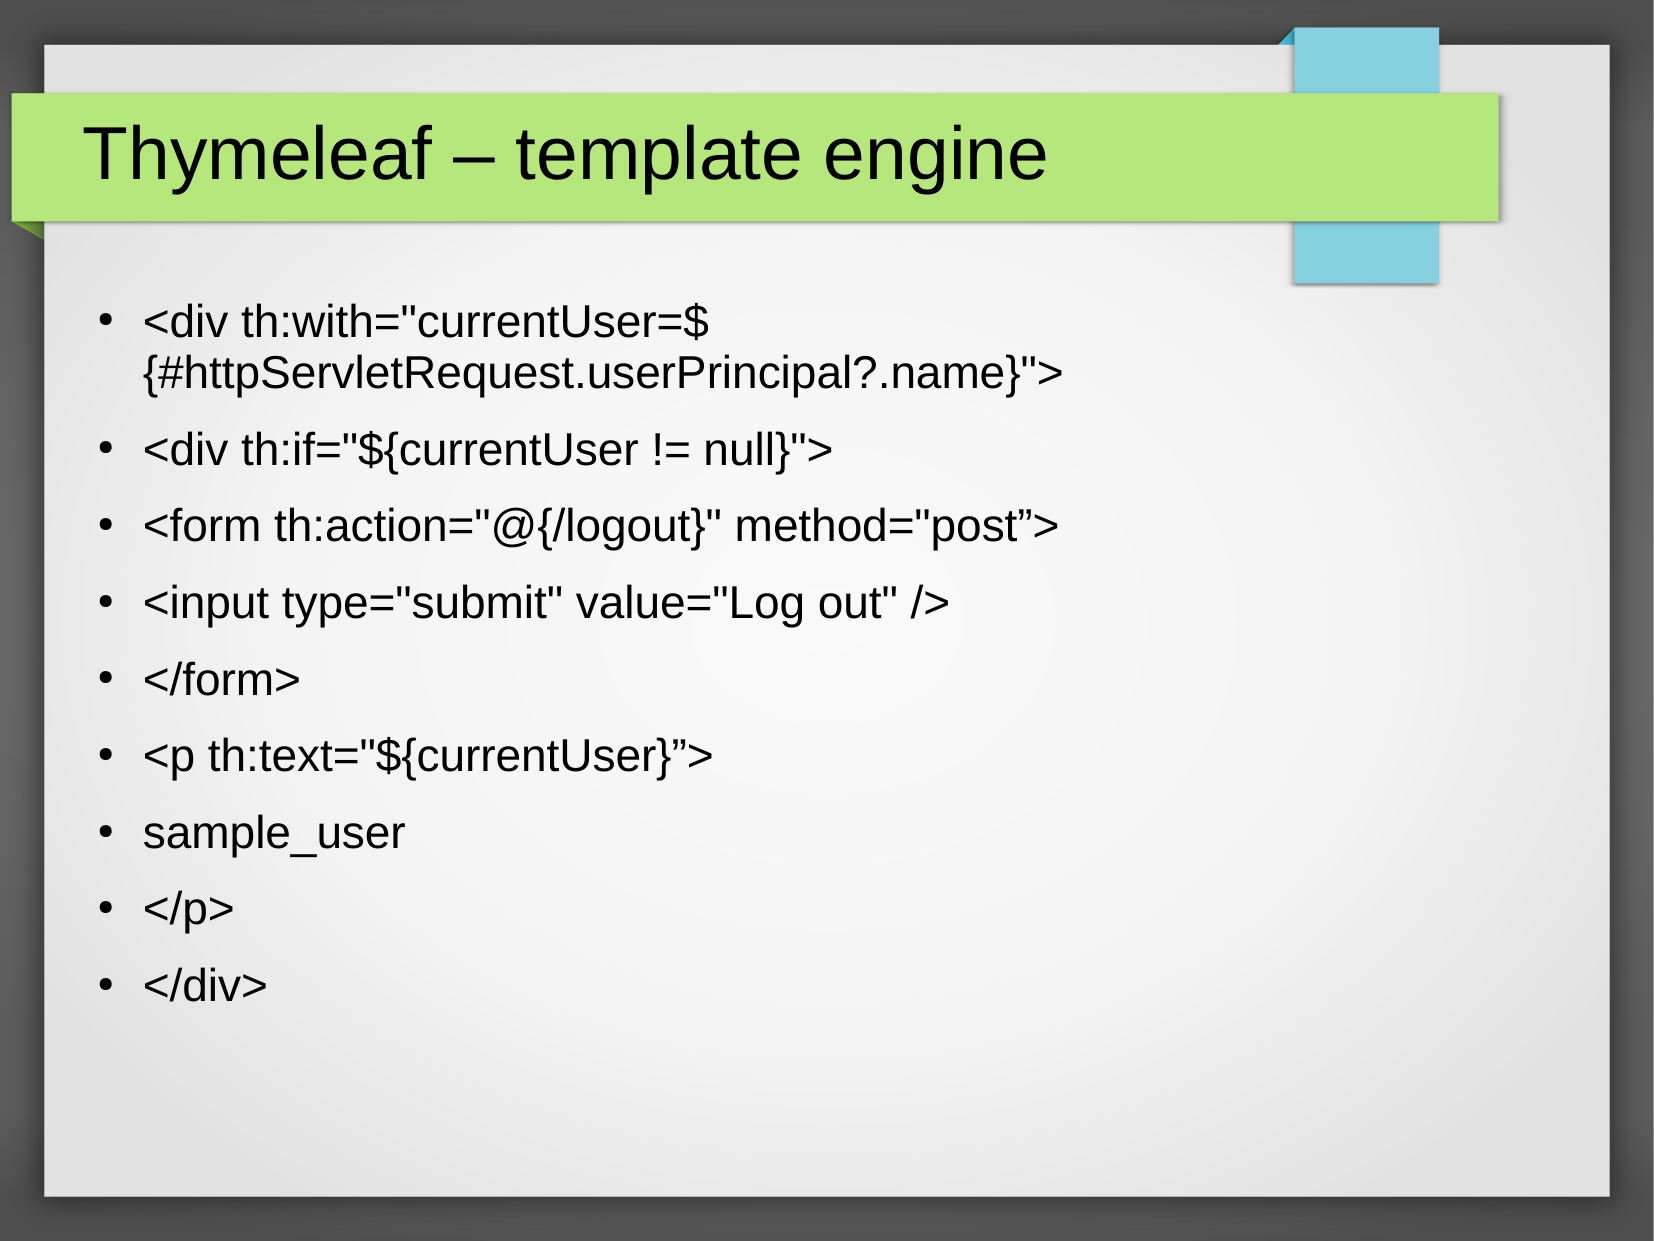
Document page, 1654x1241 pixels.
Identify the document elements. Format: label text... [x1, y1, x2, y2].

list <div th:with="currentUser=${#httpServletRequest.userPrincipal?.name}"> <div th:if="${currentUser != null}"> <form th:action="@{/logout}" method="post”> <input type="submit" value="Log out" /> </form> <p th:text="${currentUser}”> sample_user </p> </div> [82, 295, 1571, 1015]
picture [0, 0, 1654, 1241]
title Thymeleaf – template engine [82, 94, 1264, 213]
